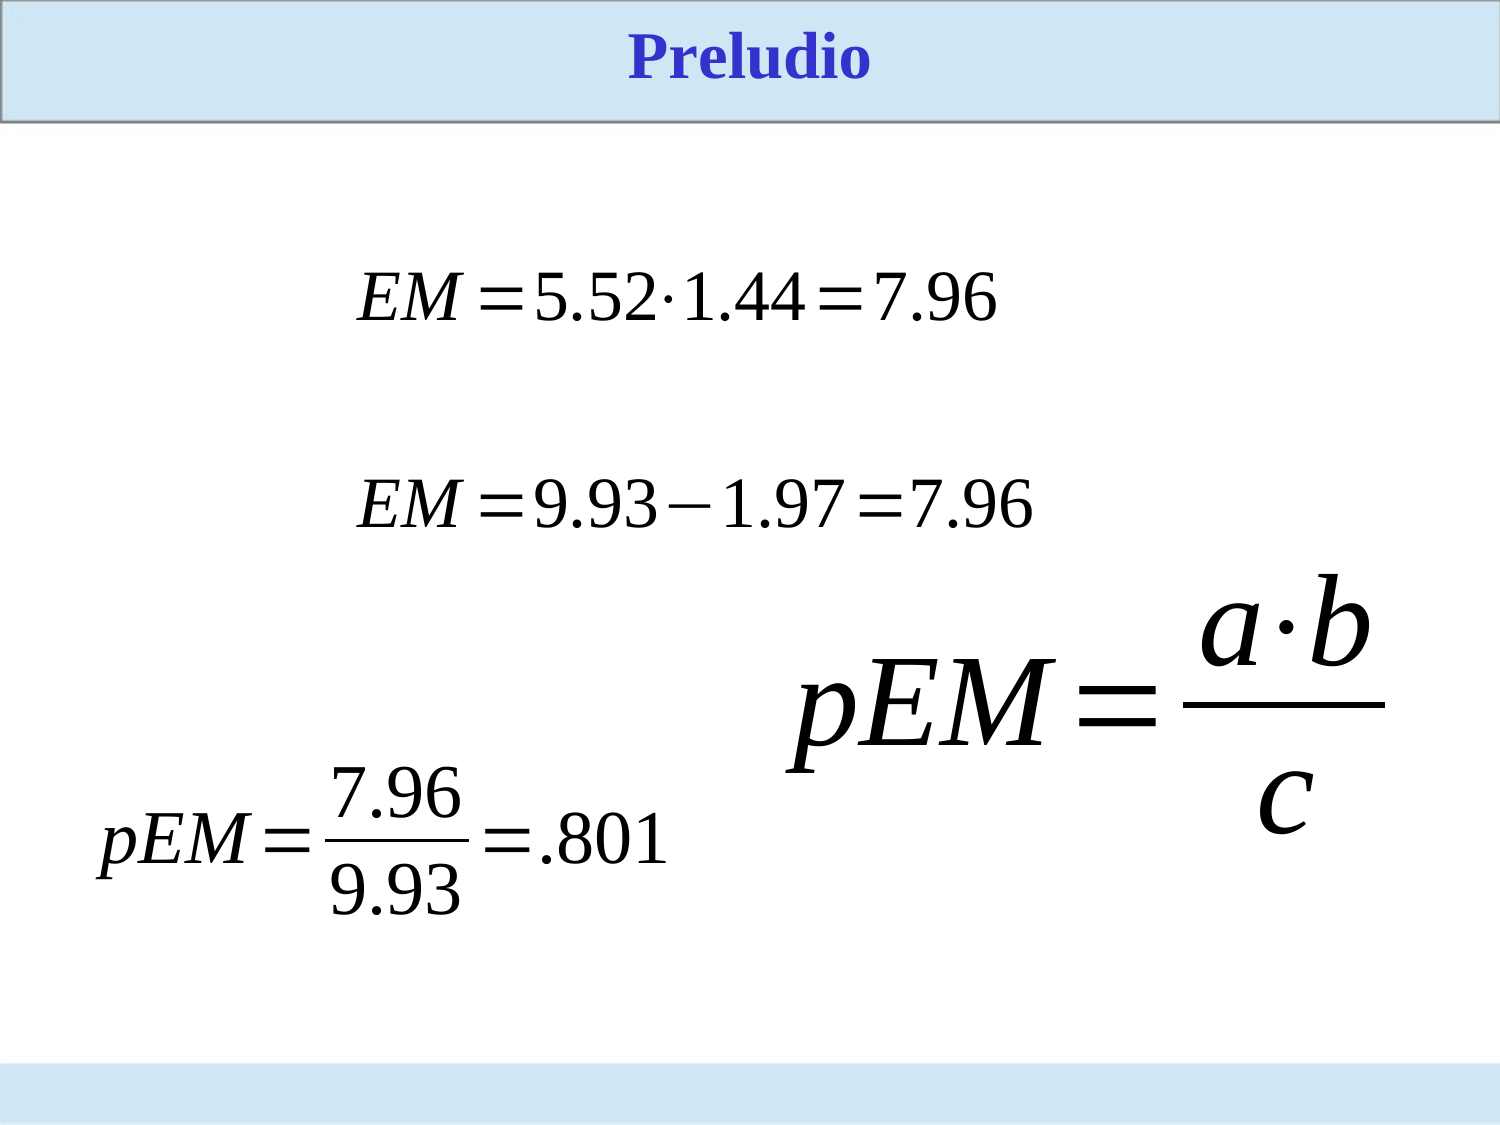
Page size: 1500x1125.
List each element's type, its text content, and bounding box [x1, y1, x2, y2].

chart [337, 256, 1017, 338]
title Preludio [112, 0, 1388, 113]
chart [75, 750, 691, 932]
chart [750, 548, 1424, 863]
picture [0, 0, 1500, 1125]
chart [337, 463, 1055, 545]
